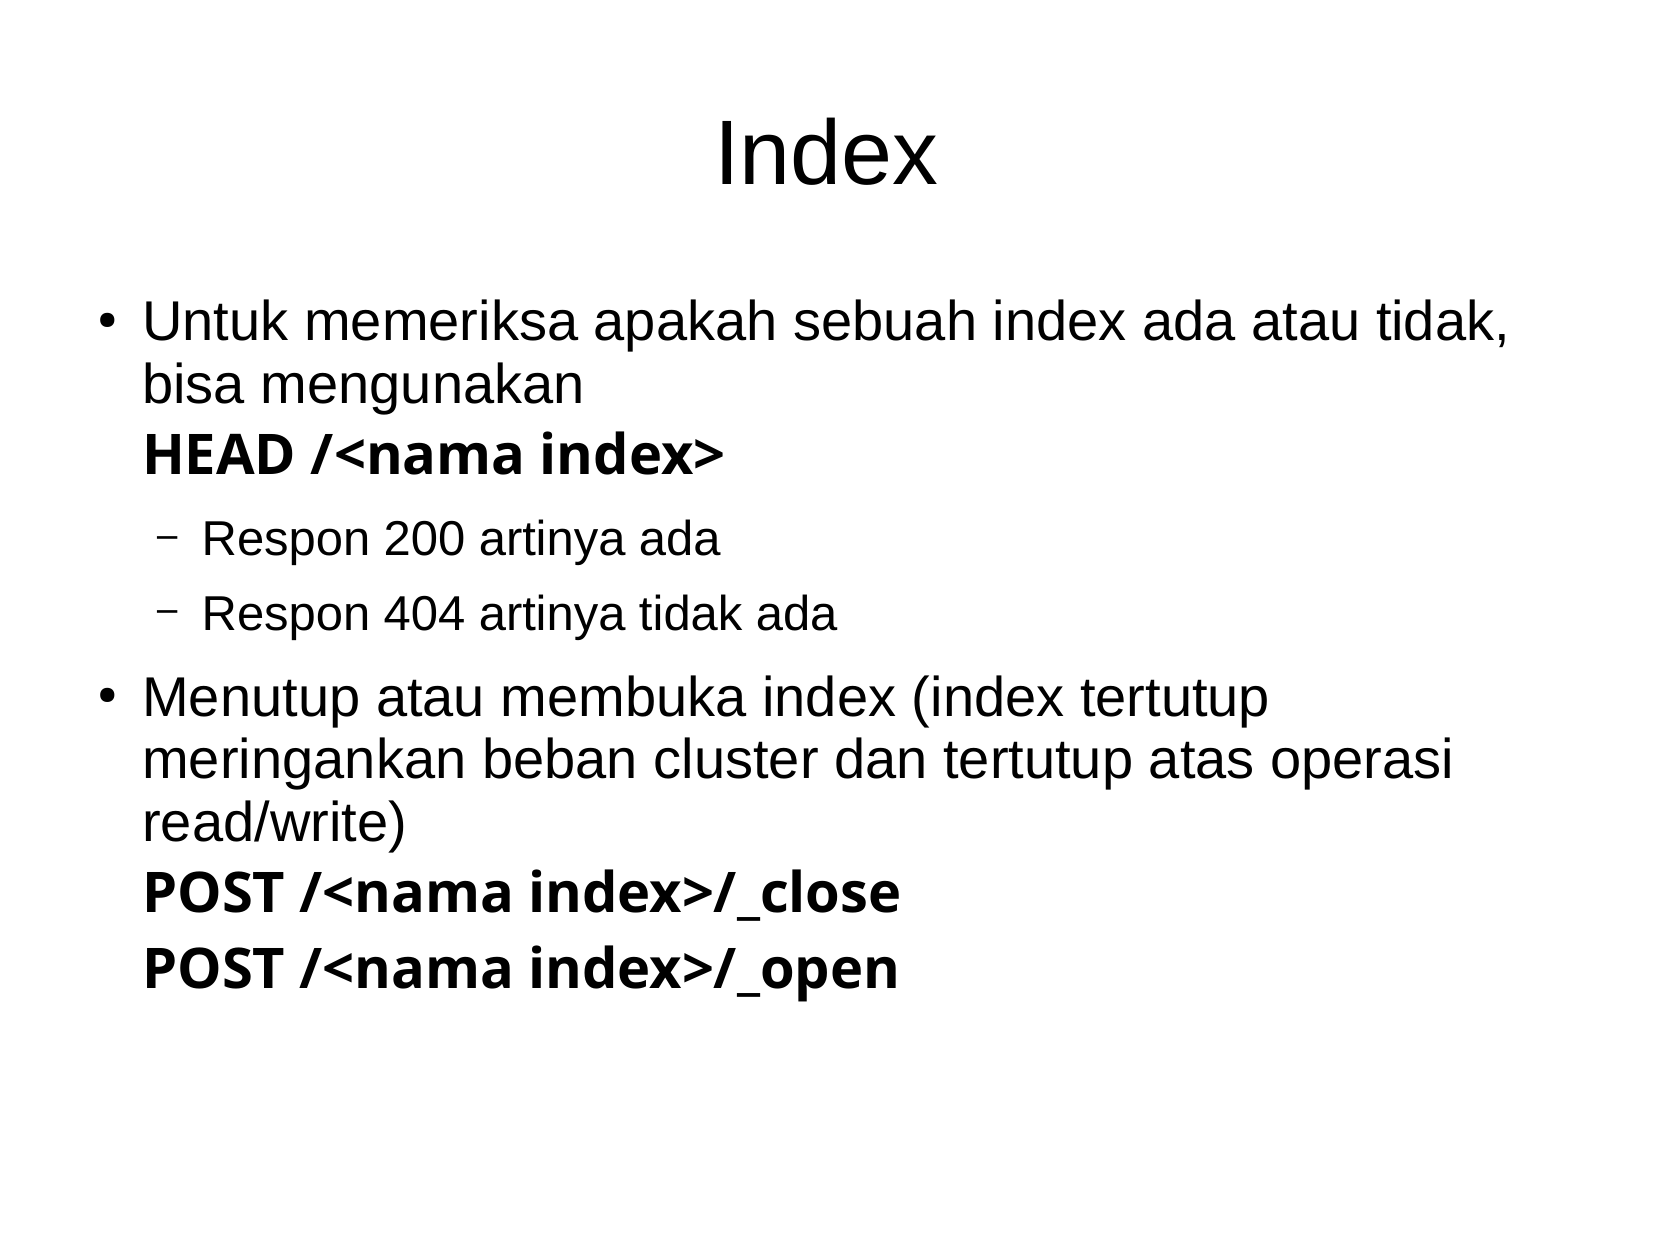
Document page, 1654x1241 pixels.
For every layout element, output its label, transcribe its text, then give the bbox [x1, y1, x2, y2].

title Index [82, 49, 1571, 257]
list Untuk memeriksa apakah sebuah index ada atau tidak, bisa mengunakan HEAD /<nama index> Respon 200 artinya ada Respon 404 artinya tidak ada Menutup atau membuka index (index tertutup meringankan beban cluster dan tertutup atas operasi read/write) POST /<nama index>/_close POST /<nama index>/_open [82, 290, 1571, 1010]
